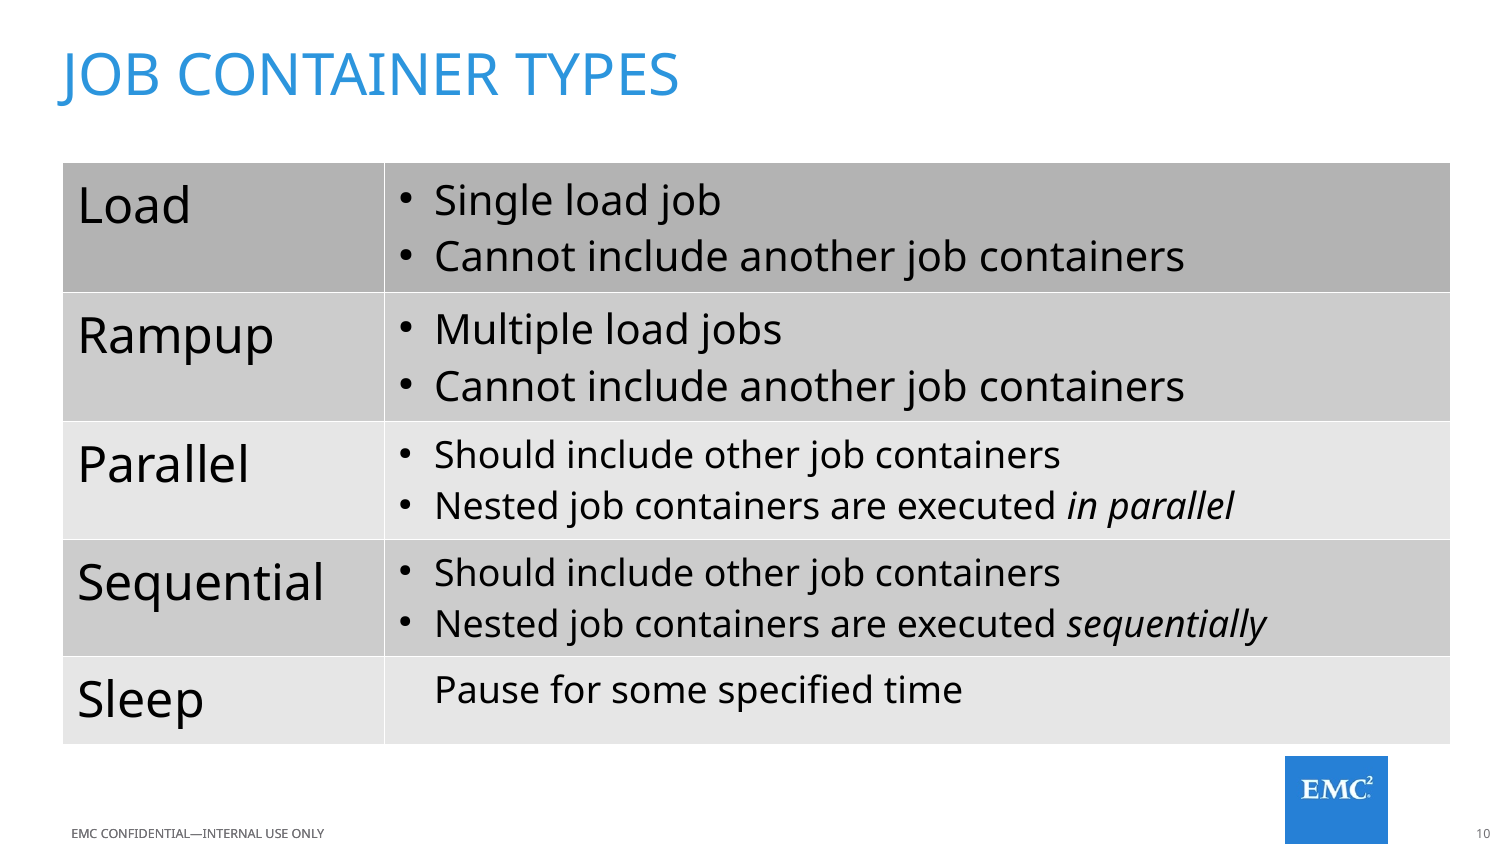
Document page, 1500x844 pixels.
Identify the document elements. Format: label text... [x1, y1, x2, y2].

table_cell Parallel [63, 422, 384, 539]
table_cell Sequential [63, 540, 384, 656]
table_header Load [63, 163, 384, 292]
table_cell Multiple load jobs Cannot include another job containers [385, 293, 1450, 421]
table_header Single load job Cannot include another job containers [385, 163, 1450, 292]
table_cell Should include other job containers Nested job containers are executed in parallel [385, 422, 1450, 539]
table_cell Pause for some specified time [385, 657, 1450, 744]
picture [1285, 756, 1388, 844]
table_cell Sleep [63, 657, 384, 744]
title JOB Container types [62, 37, 1450, 108]
table_cell Rampup [63, 293, 384, 421]
table_cell Should include other job containers Nested job containers are executed sequentially [385, 540, 1450, 656]
